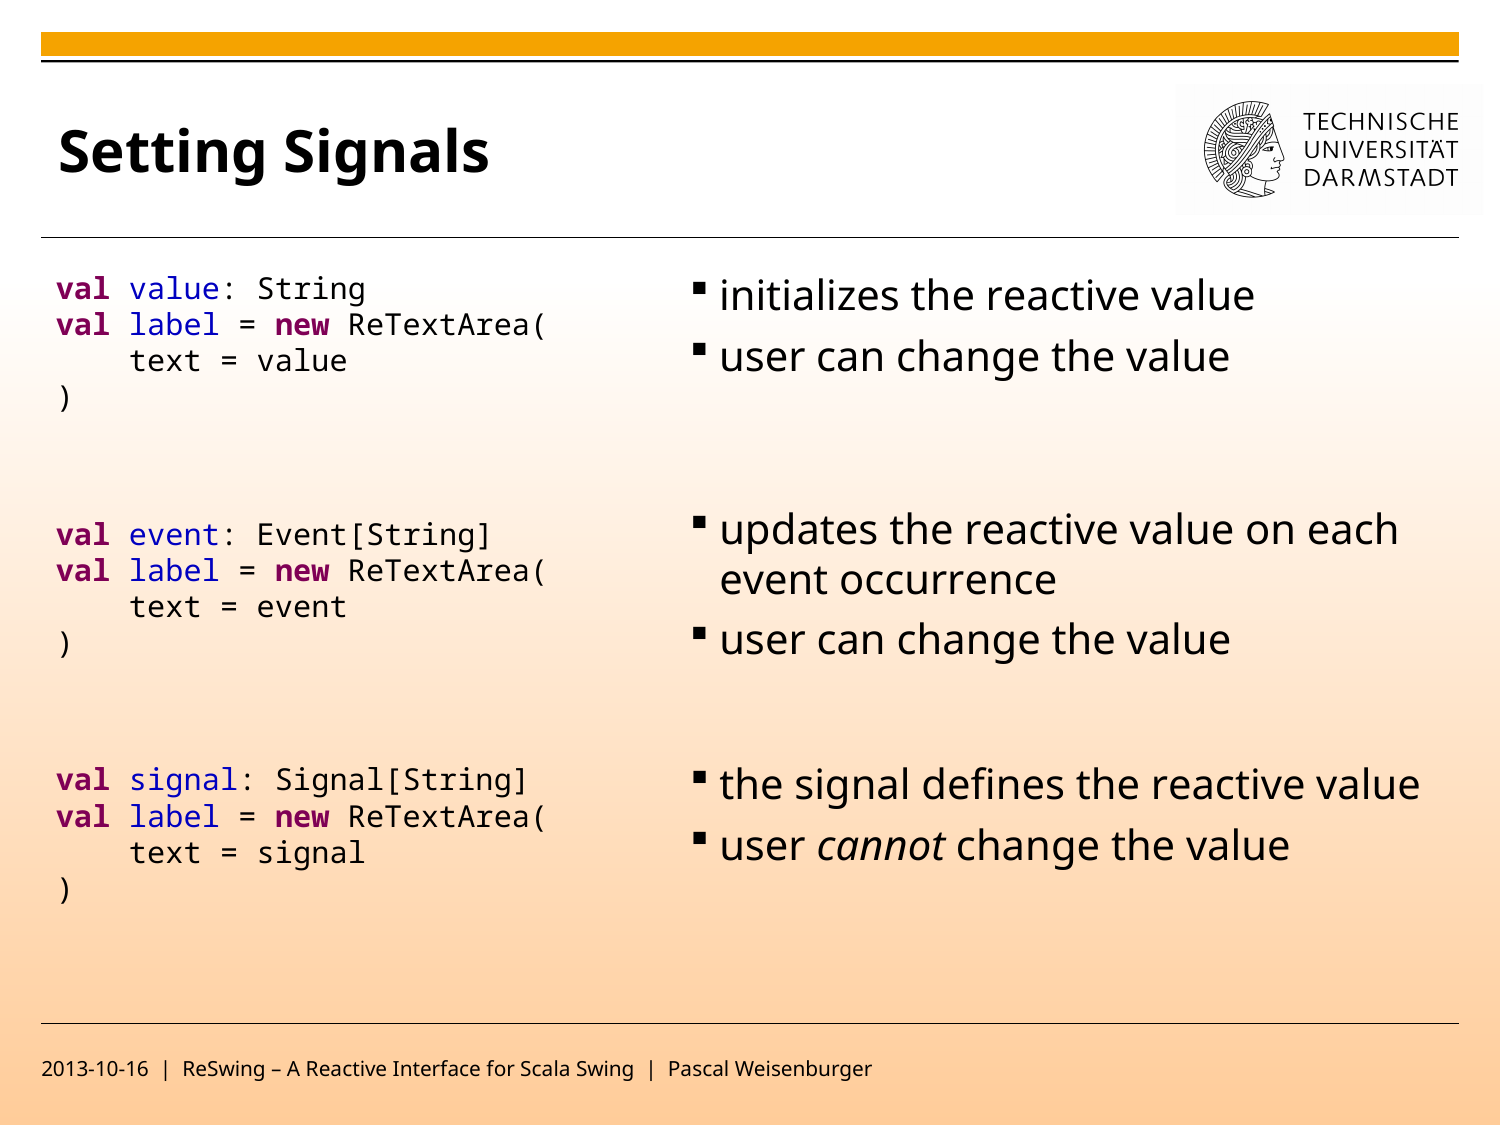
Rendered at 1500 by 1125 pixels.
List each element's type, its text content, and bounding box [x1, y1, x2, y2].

list the signal defines the reactive value user cannot change the value [675, 750, 1459, 1000]
list updates the reactive value on each event occurrence user can change the value [675, 495, 1459, 750]
title Setting Signals [58, 80, 1187, 218]
list initializes the reactive value user can change the value [675, 261, 1459, 495]
picture [1187, 84, 1484, 215]
list val value: String val label = new ReTextArea( text = value ) val event: Event[String] val label = new ReTextArea( text = event ) val signal: Signal[String] val label = new ReTextArea( text = signal ) [41, 261, 675, 914]
